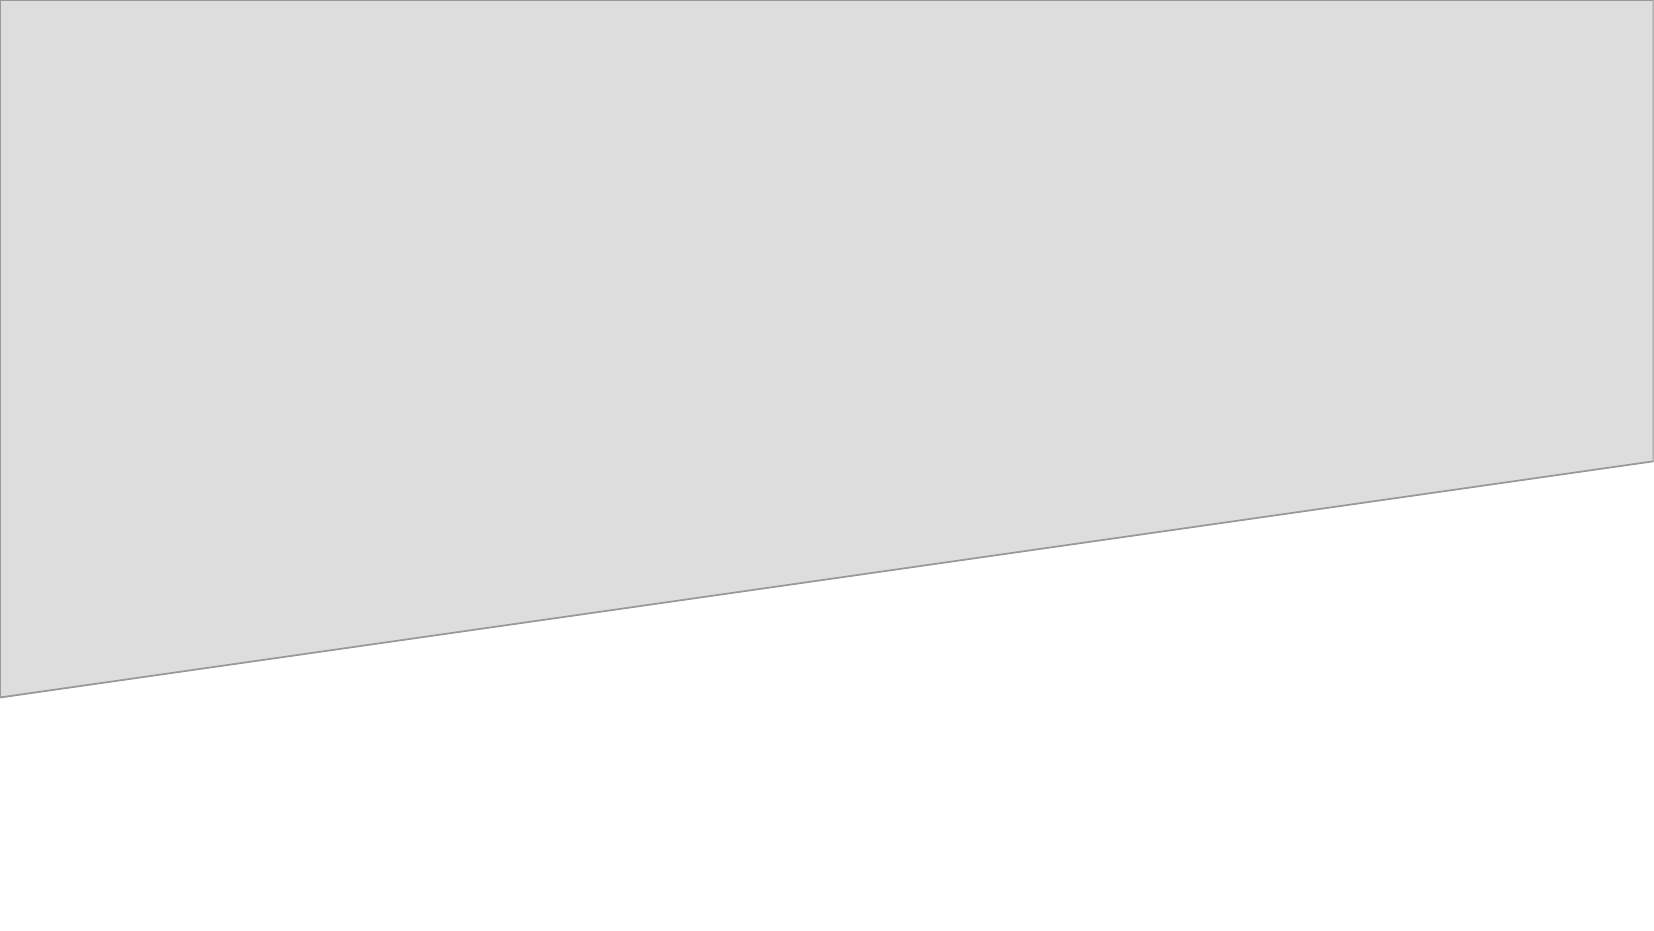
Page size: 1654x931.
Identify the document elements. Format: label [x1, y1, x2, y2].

text_box [99, 471, 1574, 782]
